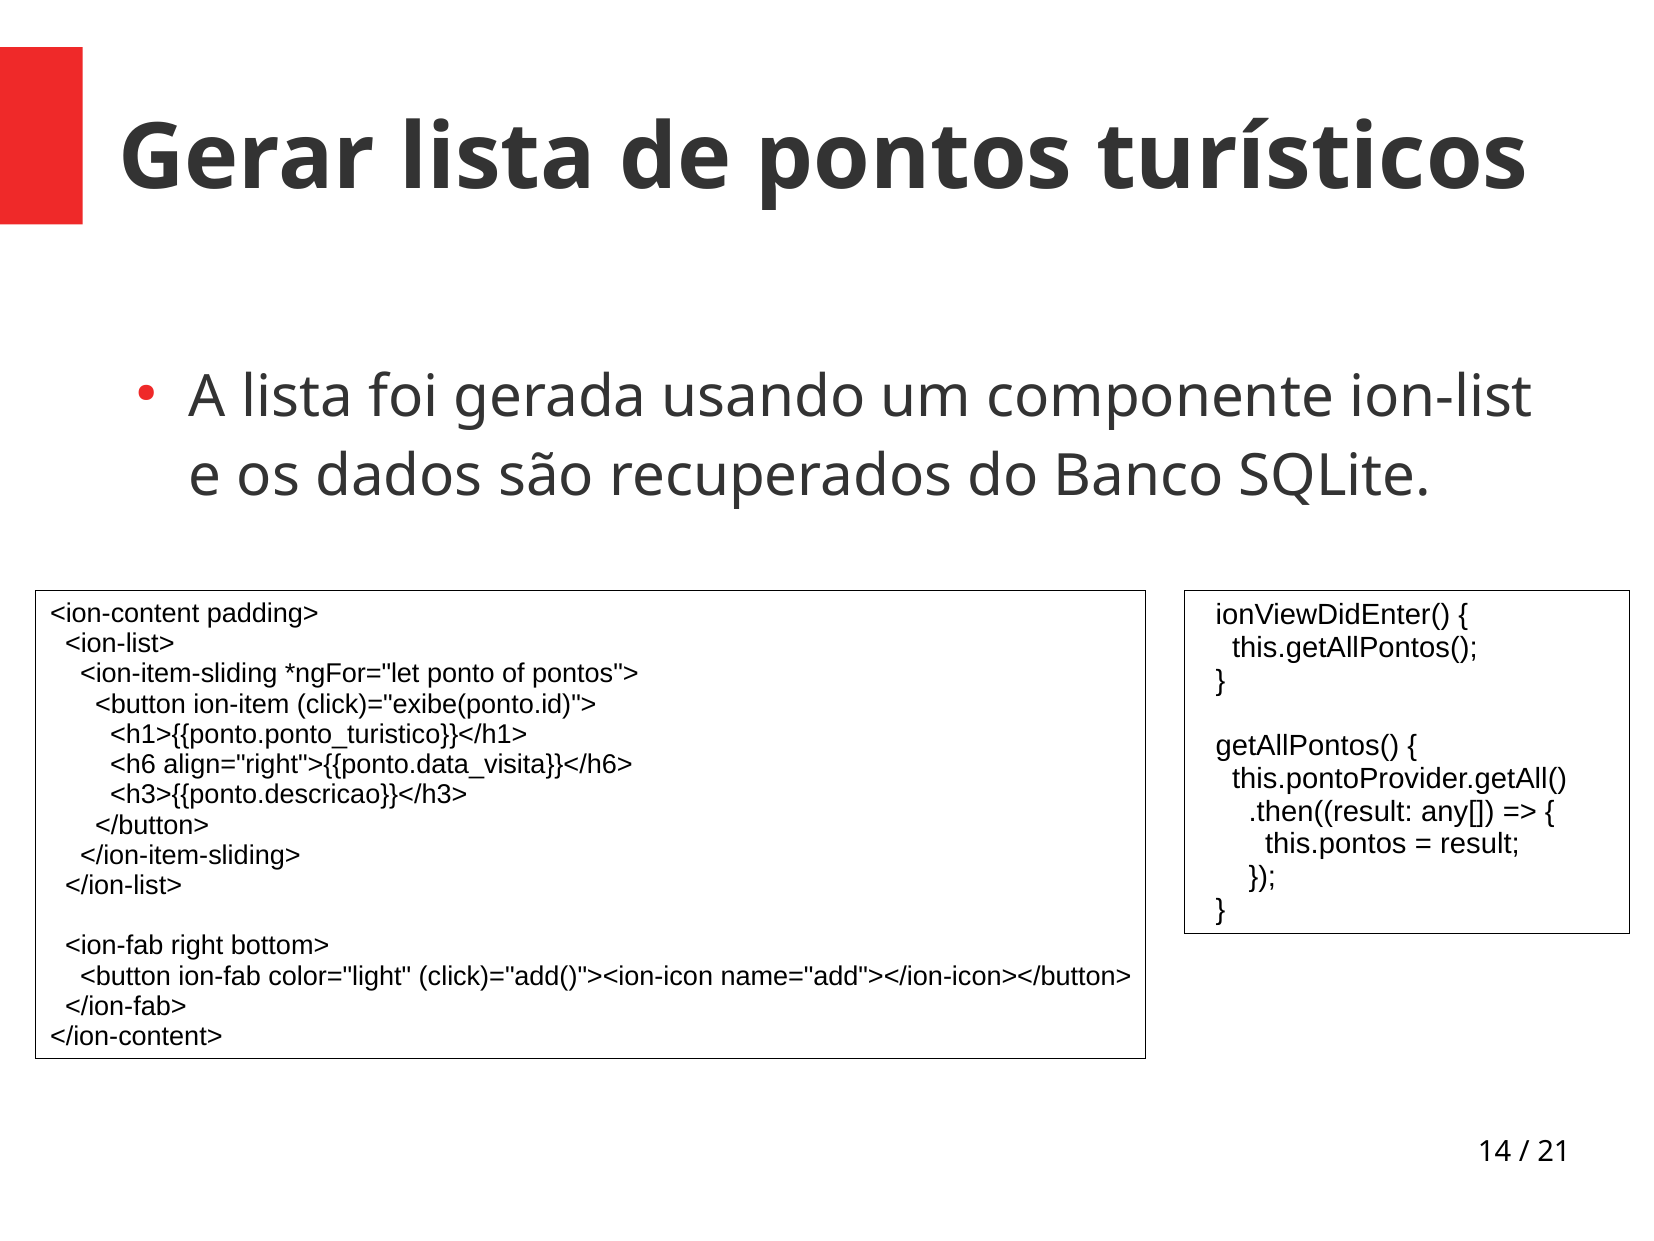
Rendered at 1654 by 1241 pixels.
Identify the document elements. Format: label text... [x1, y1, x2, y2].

title Gerar lista de pontos turísticos [118, 45, 1571, 260]
text_box ionViewDidEnter() { this.getAllPontos(); } getAllPontos() { this.pontoProvider.getAll() .then((result: any[]) => { this.pontos = result; }); } [1184, 590, 1630, 934]
text_box <ion-content padding> <ion-list> <ion-item-sliding *ngFor="let ponto of pontos"> <button ion-item (click)="exibe(ponto.id)"> <h1>{{ponto.ponto_turistico}}</h1> <h6 align="right">{{ponto.data_visita}}</h6> <h3>{{ponto.descricao}}</h3> </button> </ion-item-sliding> </ion-list> <ion-fab right bottom> <button ion-fab color="light" (click)="add()"><ion-icon name="add"></ion-icon></button> </ion-fab> </ion-content> [35, 590, 1146, 1059]
list A lista foi gerada usando um componente ion-list e os dados são recuperados do Banco SQLite. [118, 354, 1536, 1074]
